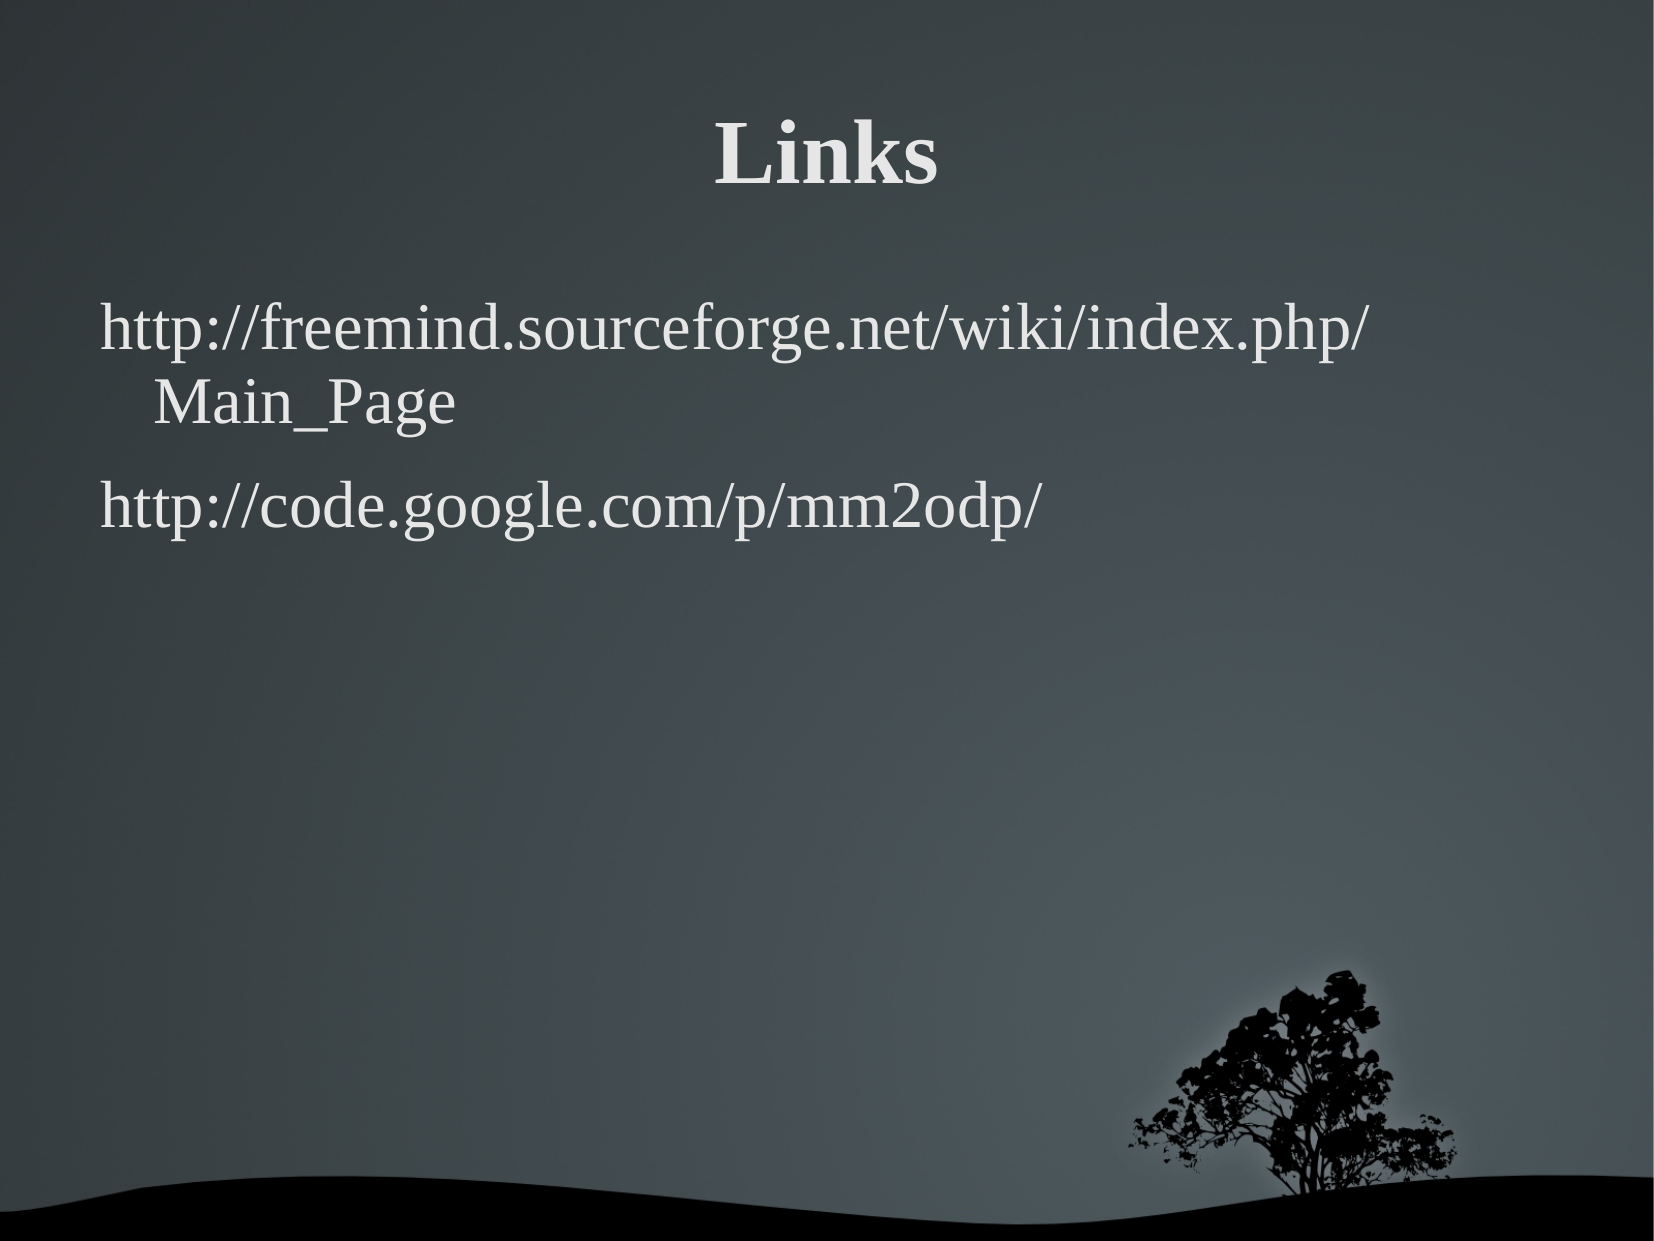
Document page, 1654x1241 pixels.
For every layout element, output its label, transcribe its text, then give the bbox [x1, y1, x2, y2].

picture [0, 0, 1654, 1241]
title Links [82, 49, 1571, 257]
list http://freemind.sourceforge.net/wiki/index.php/Main_Page http://code.google.com/p/mm2odp/ [82, 290, 1571, 1109]
